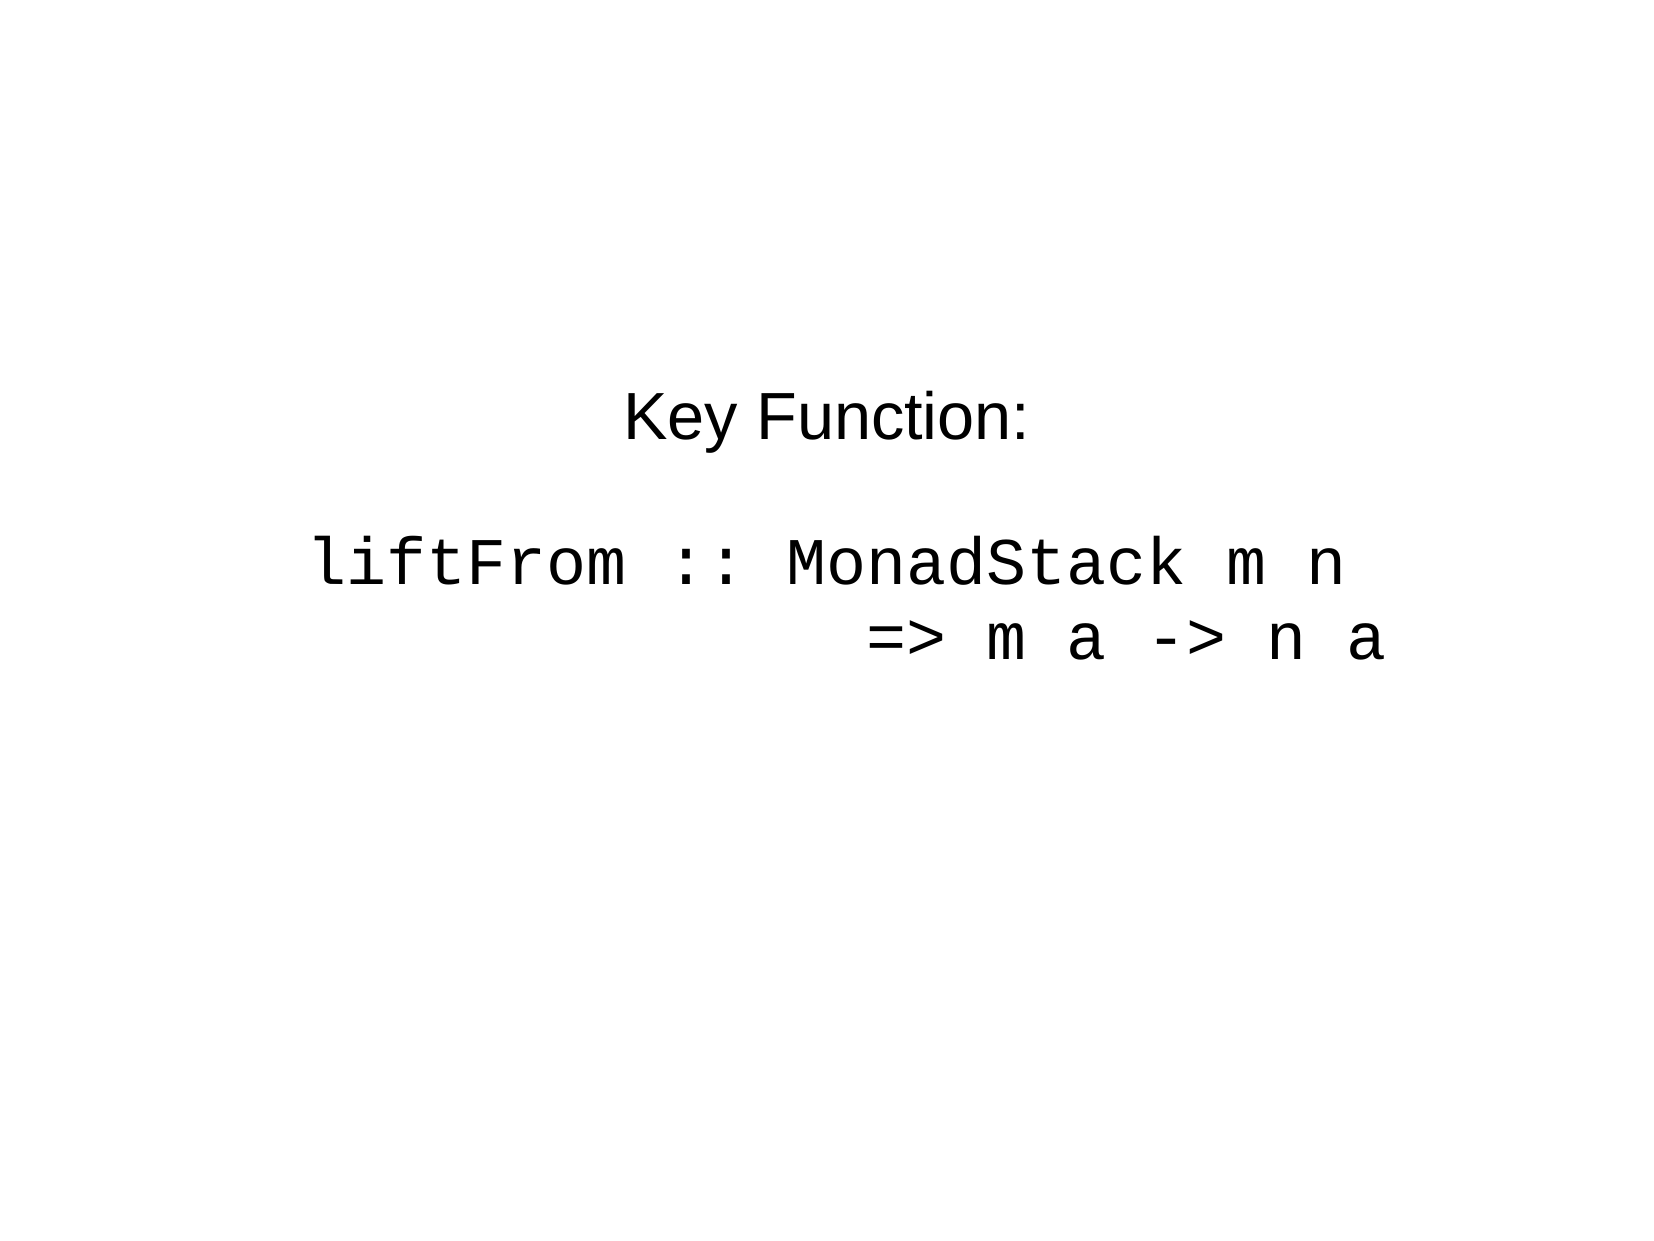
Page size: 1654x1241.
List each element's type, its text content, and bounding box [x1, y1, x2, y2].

subtitle Key Function: liftFrom :: MonadStack m n => m a -> n a [82, 49, 1571, 1010]
